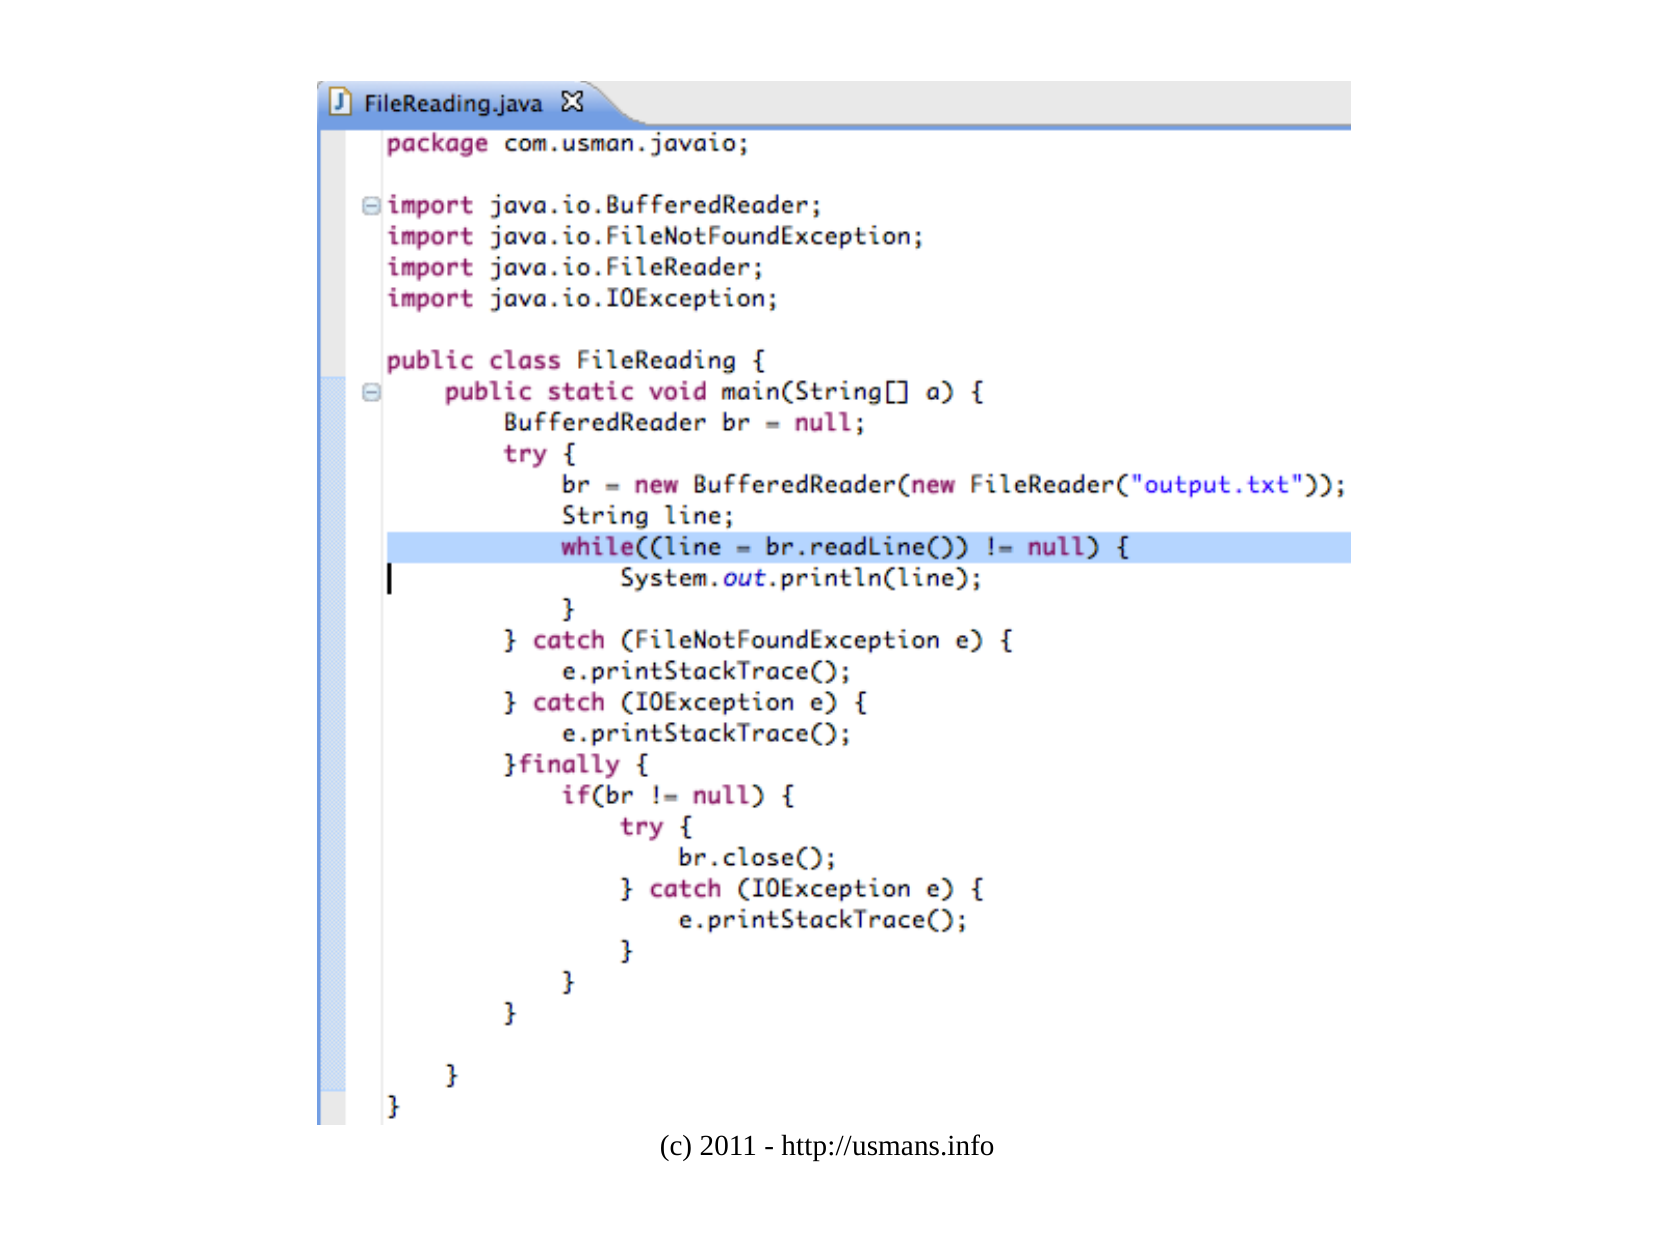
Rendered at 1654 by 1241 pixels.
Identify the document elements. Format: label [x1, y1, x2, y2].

picture [317, 81, 1351, 1126]
